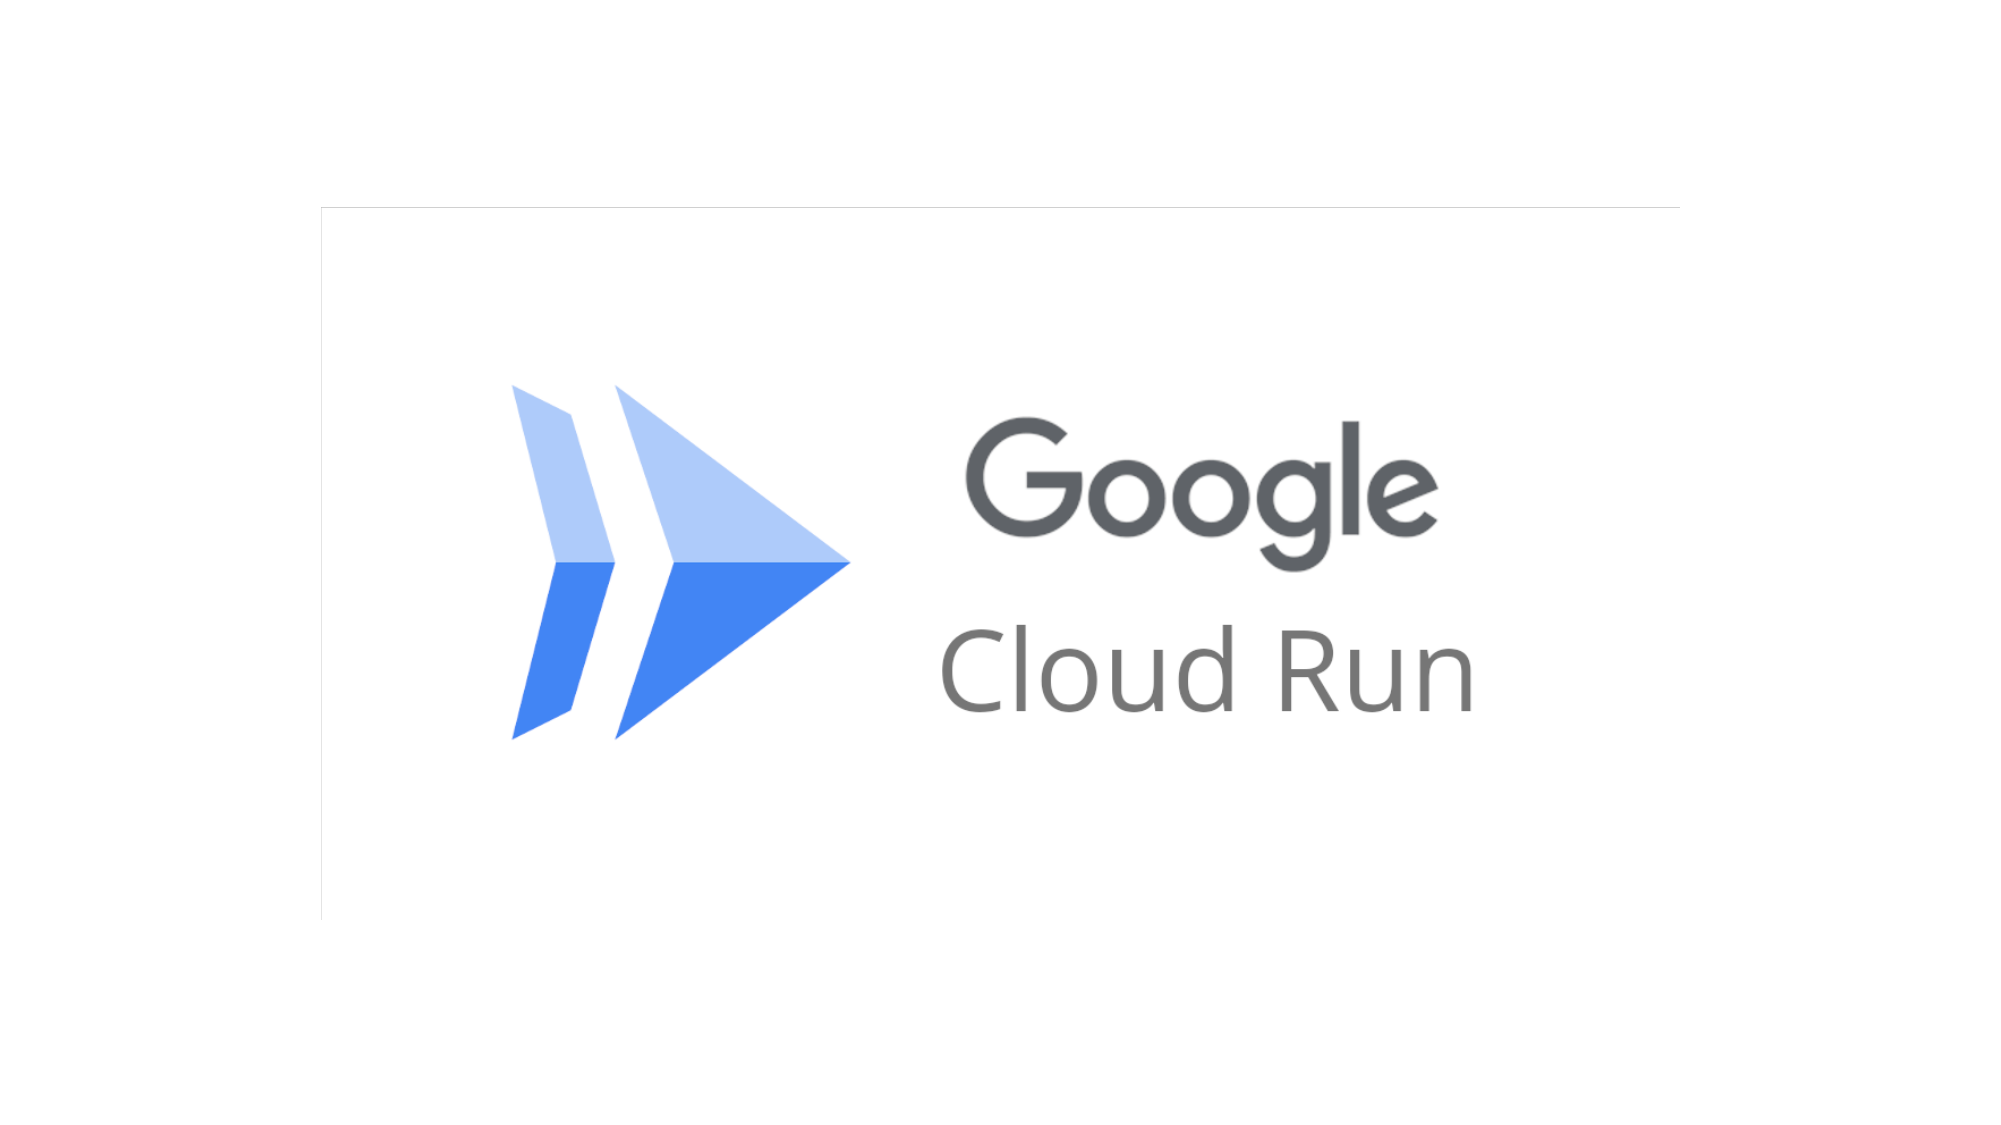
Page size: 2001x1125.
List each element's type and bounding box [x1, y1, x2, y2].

picture [320, 205, 1680, 920]
